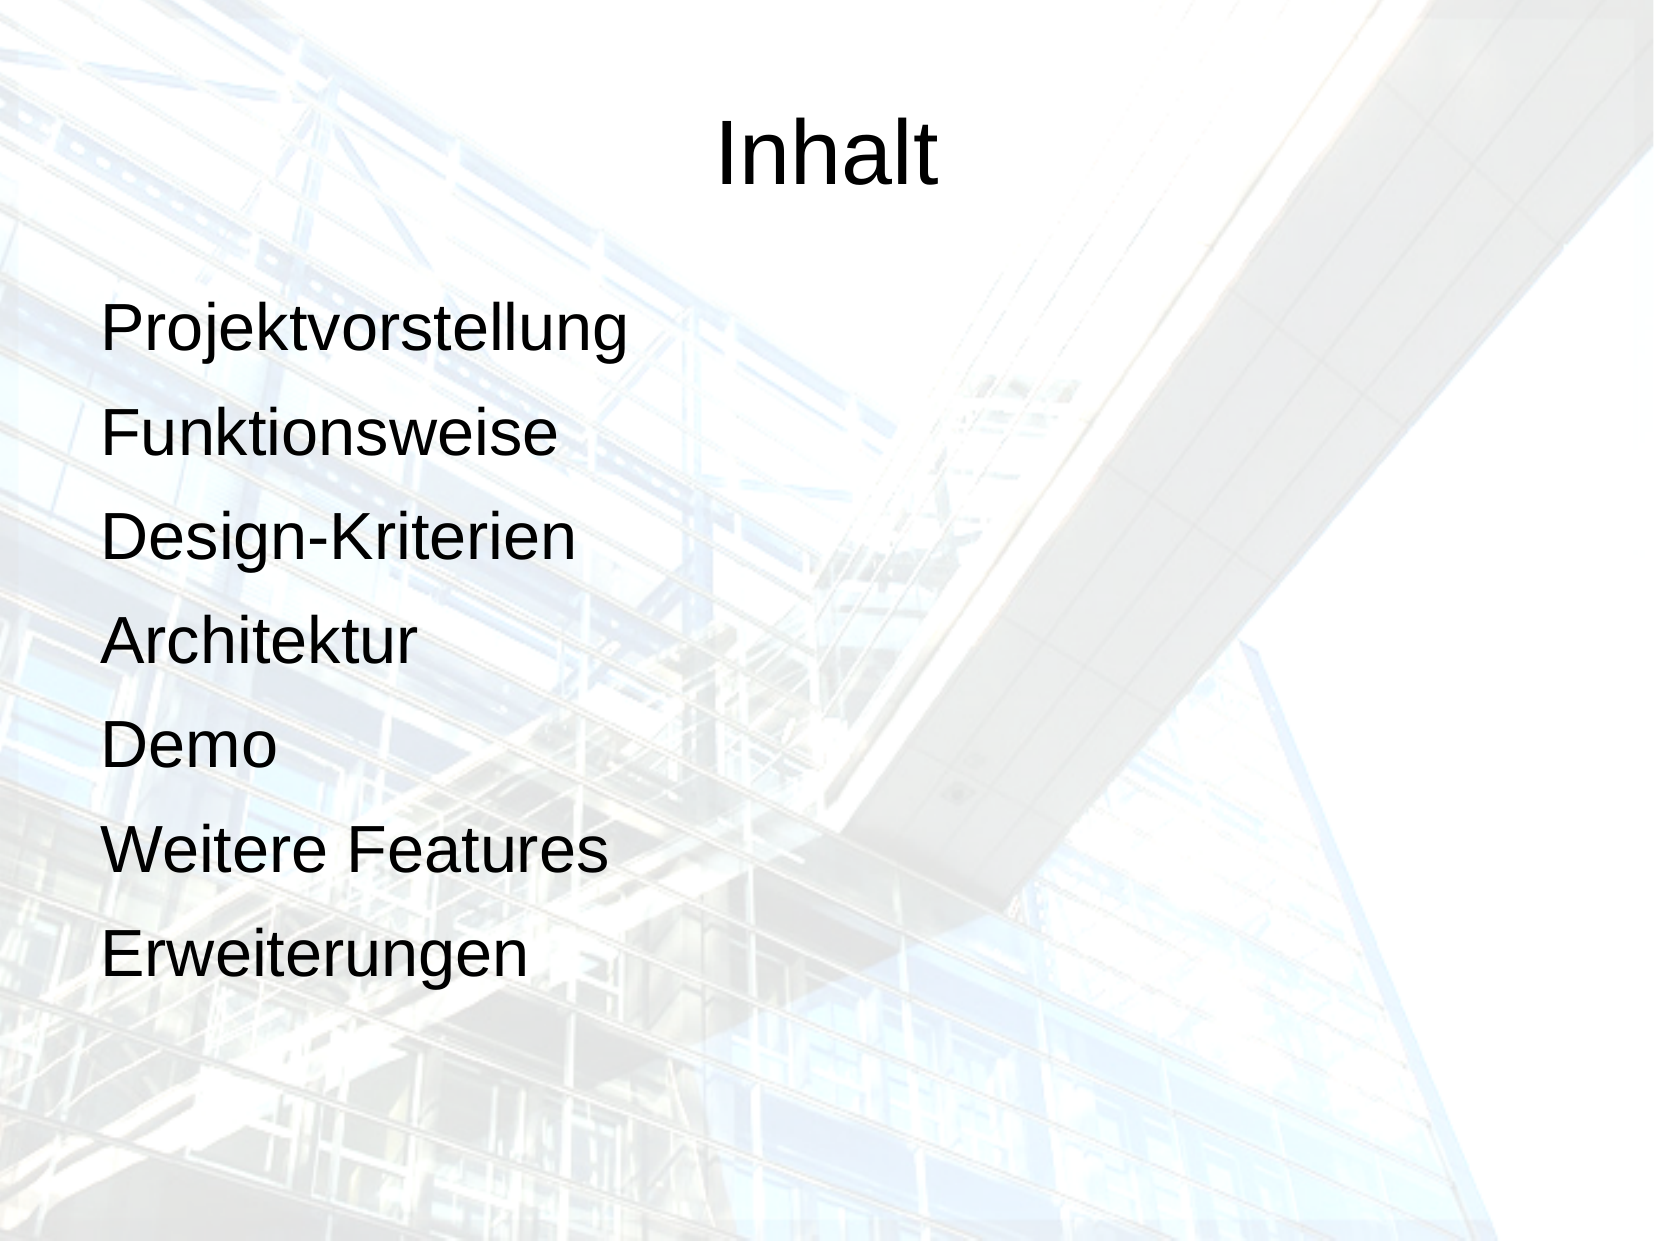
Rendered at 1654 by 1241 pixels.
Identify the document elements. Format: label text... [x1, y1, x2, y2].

title Inhalt [82, 49, 1571, 257]
list Projektvorstellung Funktionsweise Design-Kriterien Architektur Demo Weitere Features Erweiterungen [82, 290, 1571, 1094]
picture [0, 0, 1654, 1241]
